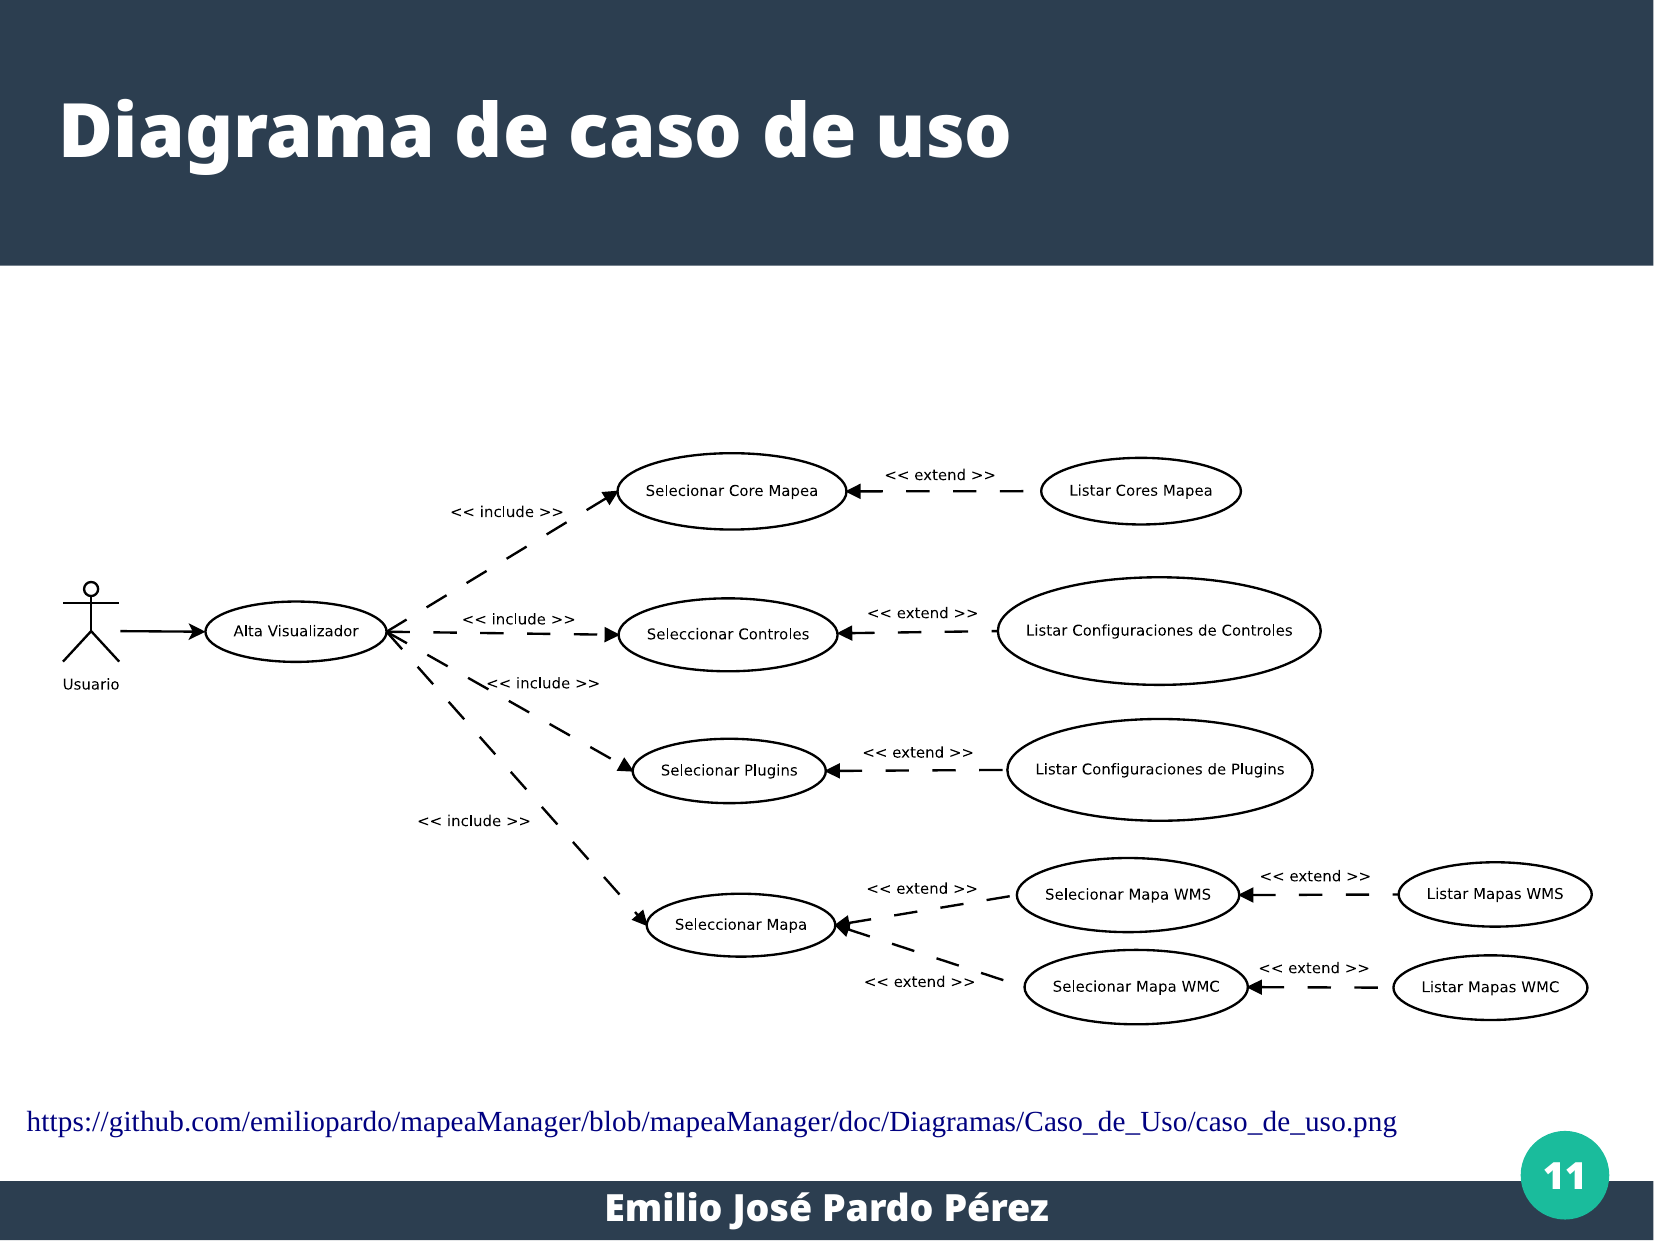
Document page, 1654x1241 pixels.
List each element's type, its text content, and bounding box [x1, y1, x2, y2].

text_box https://github.com/emiliopardo/mapeaManager/blob/mapeaManager/doc/Diagramas/Caso_de_Uso/caso_de_uso.png [11, 1098, 1489, 1146]
title Diagrama de caso de uso [59, 49, 1595, 207]
picture [59, 450, 1595, 1026]
